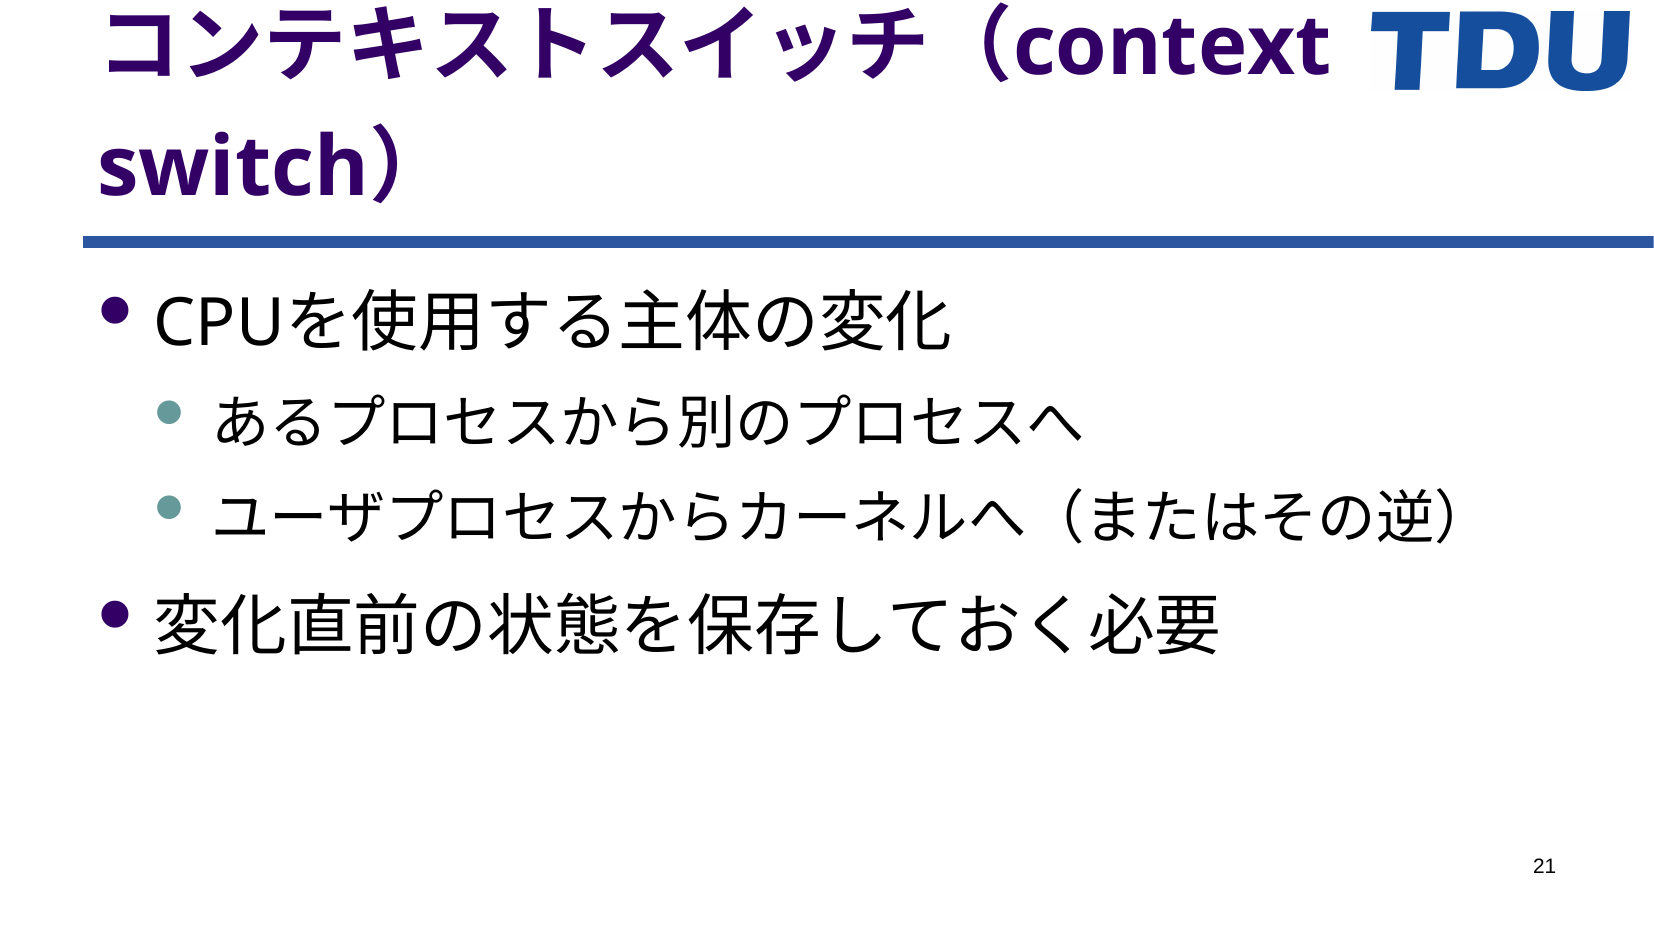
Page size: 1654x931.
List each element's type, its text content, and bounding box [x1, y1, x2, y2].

picture [1371, 11, 1630, 91]
title コンテキストスイッチ（context switch） [82, 51, 1571, 228]
list CPUを使用する主体の変化 あるプロセスから別のプロセスへ ユーザプロセスからカーネルへ（またはその逆） 変化直前の状態を保存しておく必要 [82, 259, 1571, 807]
